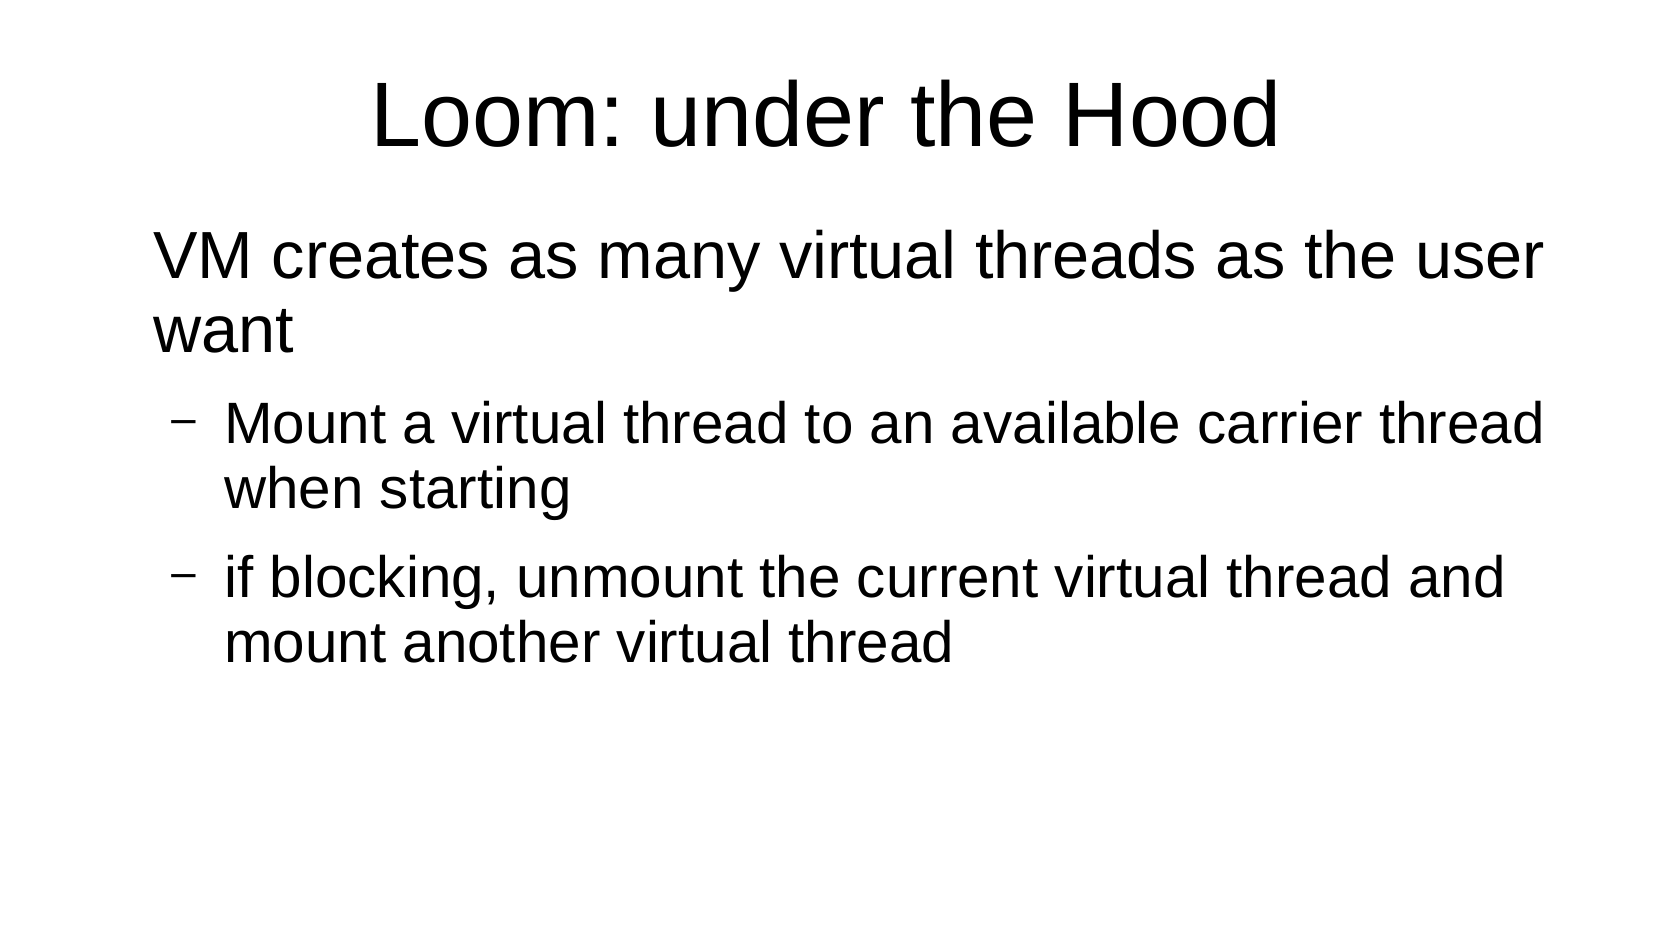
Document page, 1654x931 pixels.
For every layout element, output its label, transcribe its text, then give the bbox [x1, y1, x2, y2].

list VM creates as many virtual threads as the user want Mount a virtual thread to an available carrier thread when starting if blocking, unmount the current virtual thread and mount another virtual thread [82, 217, 1571, 758]
title Loom: under the Hood [82, 37, 1571, 193]
